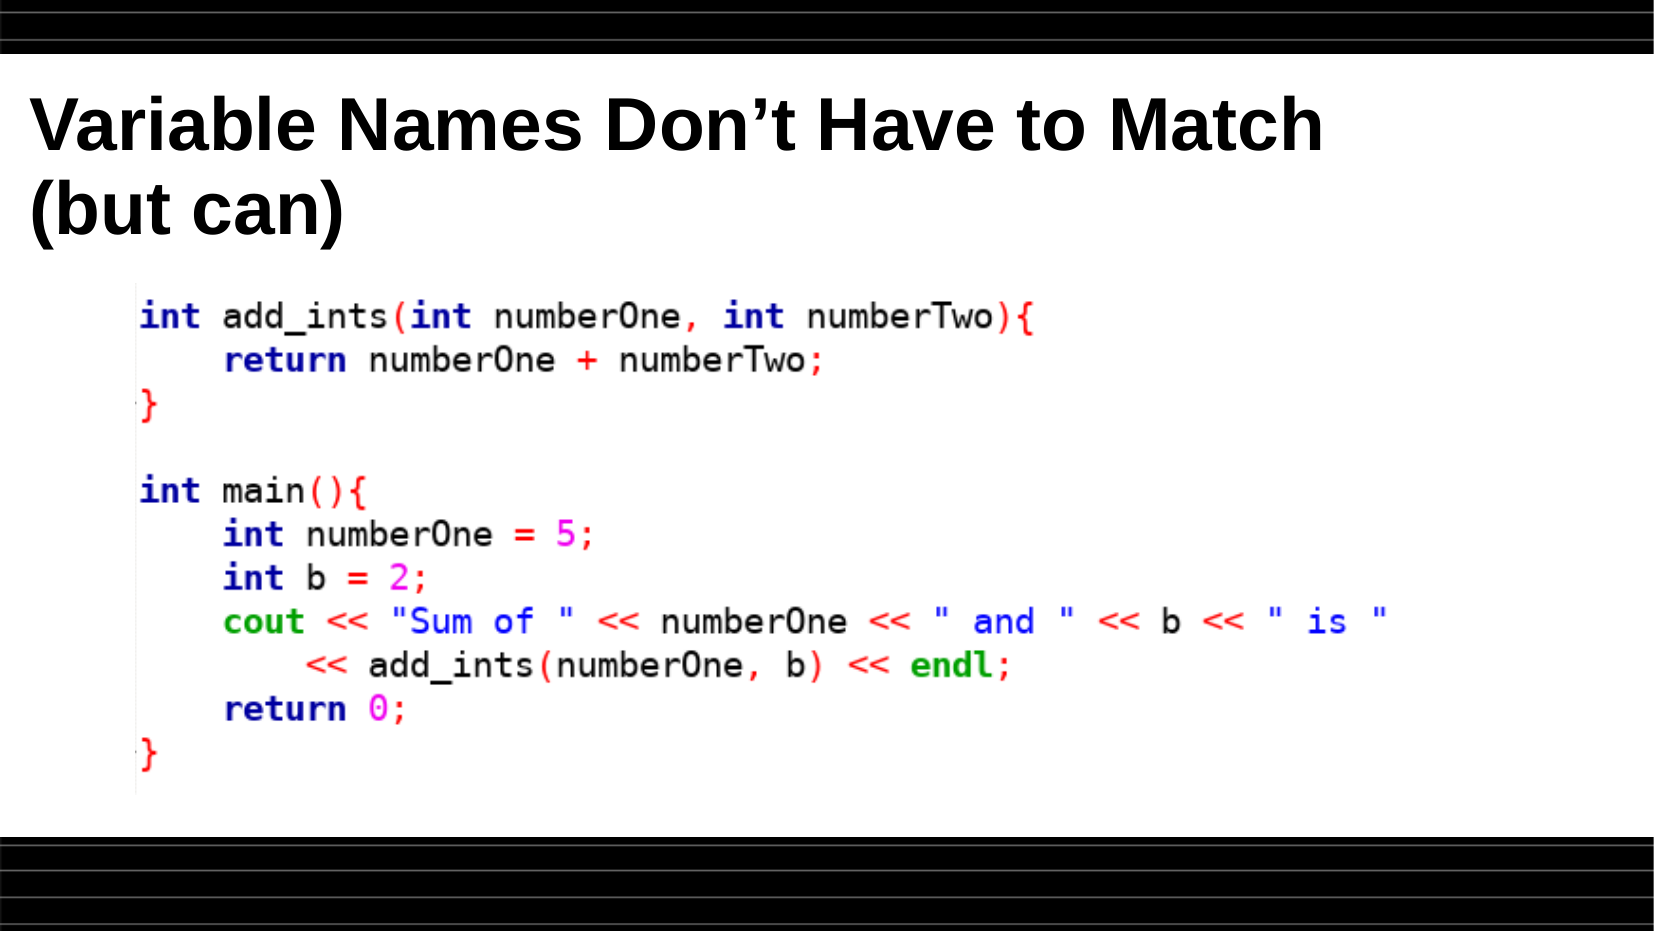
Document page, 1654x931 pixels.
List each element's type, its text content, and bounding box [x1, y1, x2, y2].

text_box Variable Names Don’t Have to Match (but can) [15, 75, 1546, 258]
picture [0, 0, 1654, 54]
picture [0, 837, 1654, 931]
picture [135, 283, 1409, 796]
